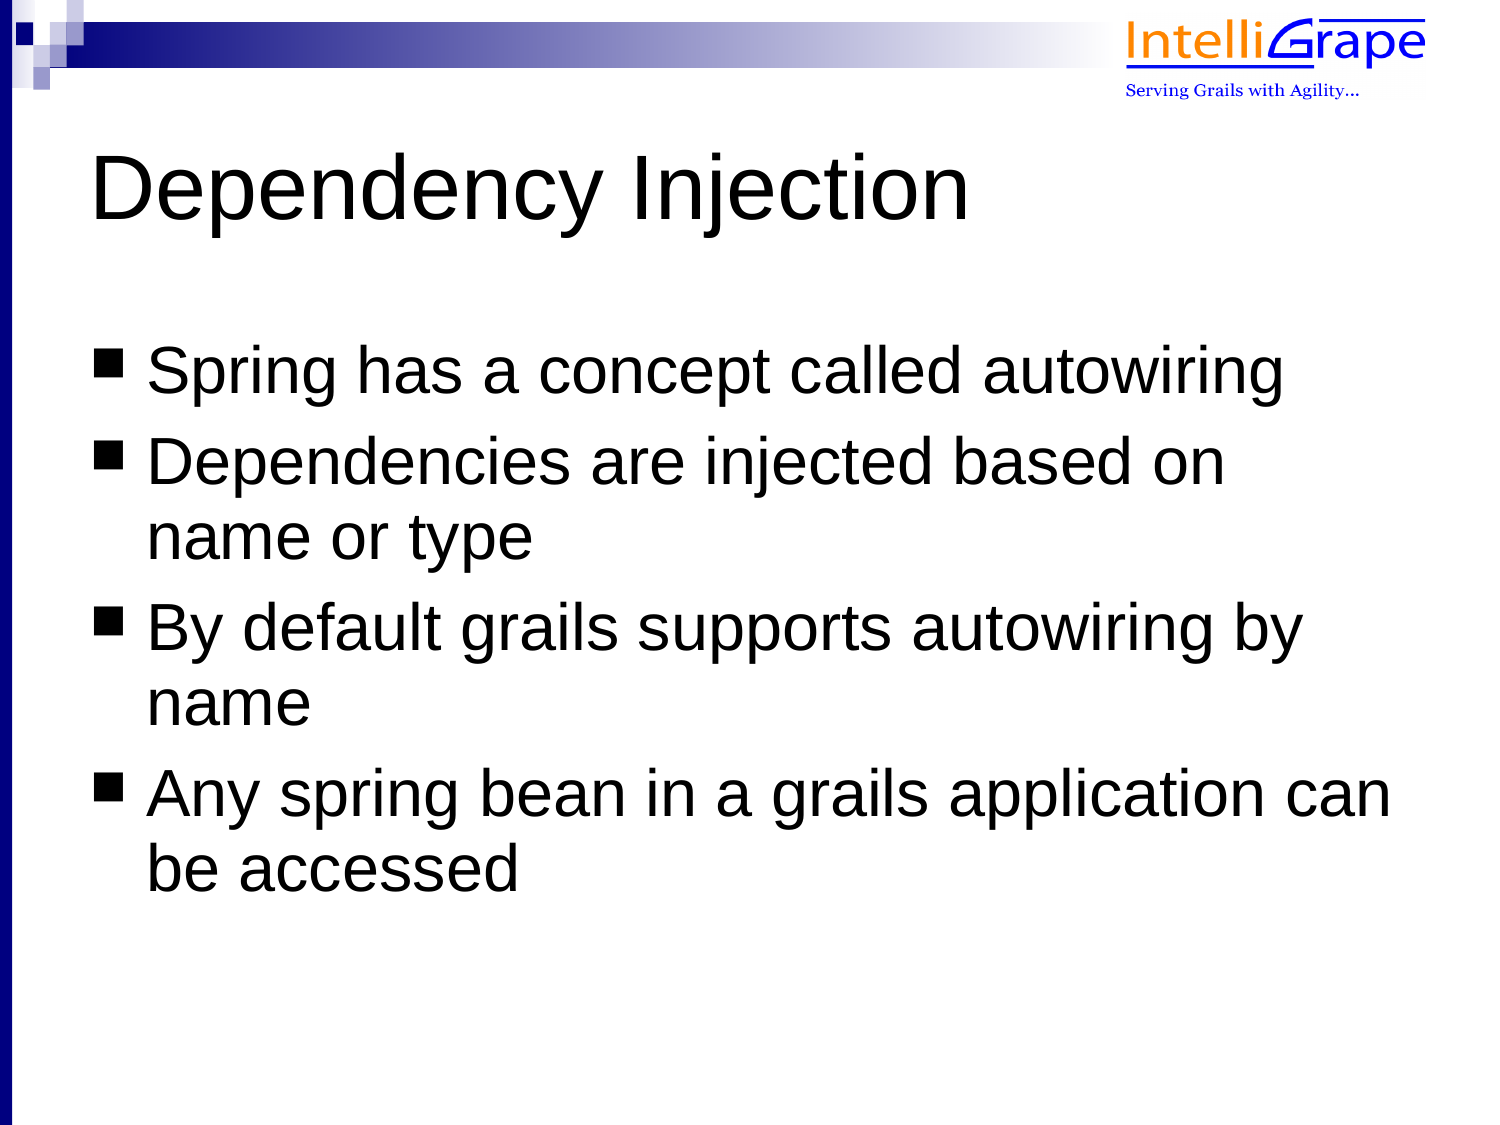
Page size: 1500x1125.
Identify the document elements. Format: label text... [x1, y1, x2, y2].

title Dependency Injection [75, 74, 1426, 301]
picture [1125, 12, 1425, 74]
list Spring has a concept called autowiring Dependencies are injected based on name or type By default grails supports autowiring by name Any spring bean in a grails application can be accessed [75, 324, 1426, 1068]
